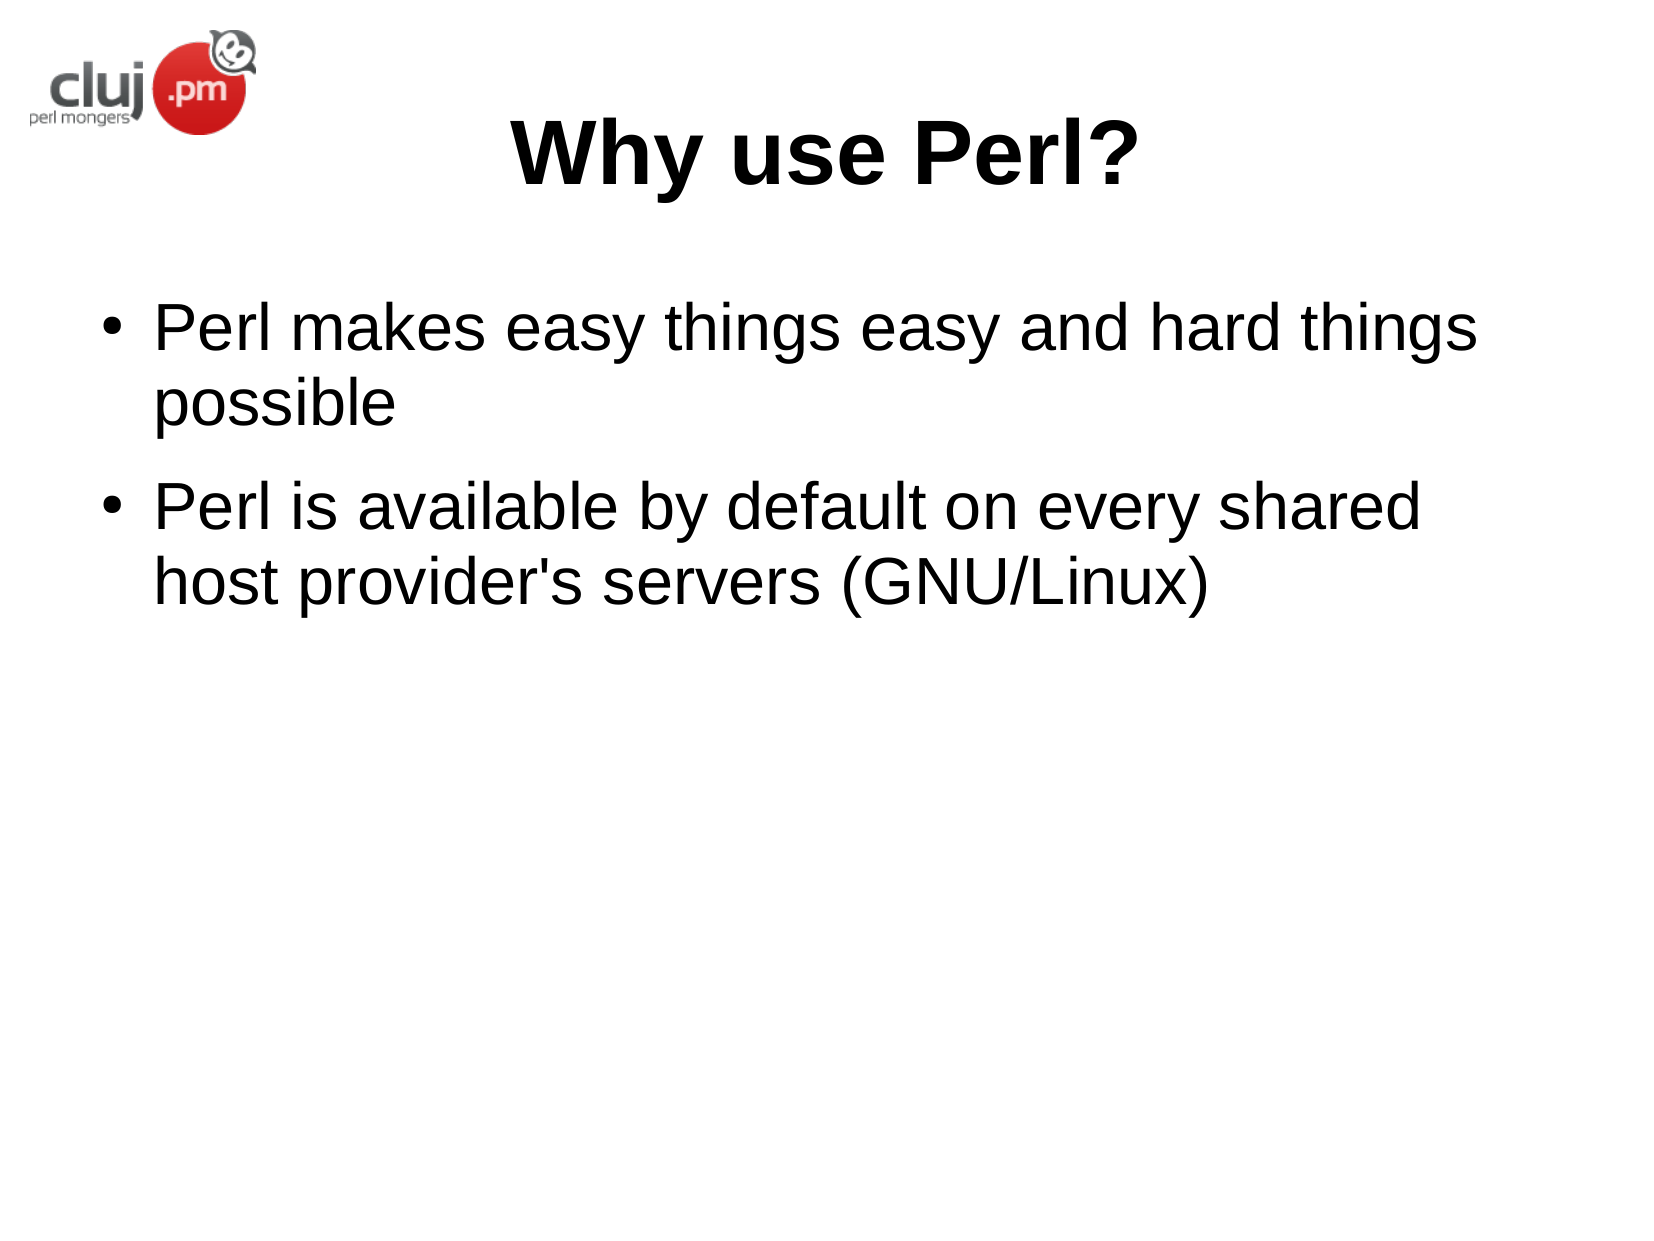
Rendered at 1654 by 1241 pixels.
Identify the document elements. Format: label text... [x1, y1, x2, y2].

list Perl makes easy things easy and hard things possible Perl is available by default on every shared host provider's servers (GNU/Linux) [82, 290, 1538, 1010]
picture [30, 30, 256, 135]
title Why use Perl? [82, 49, 1571, 257]
